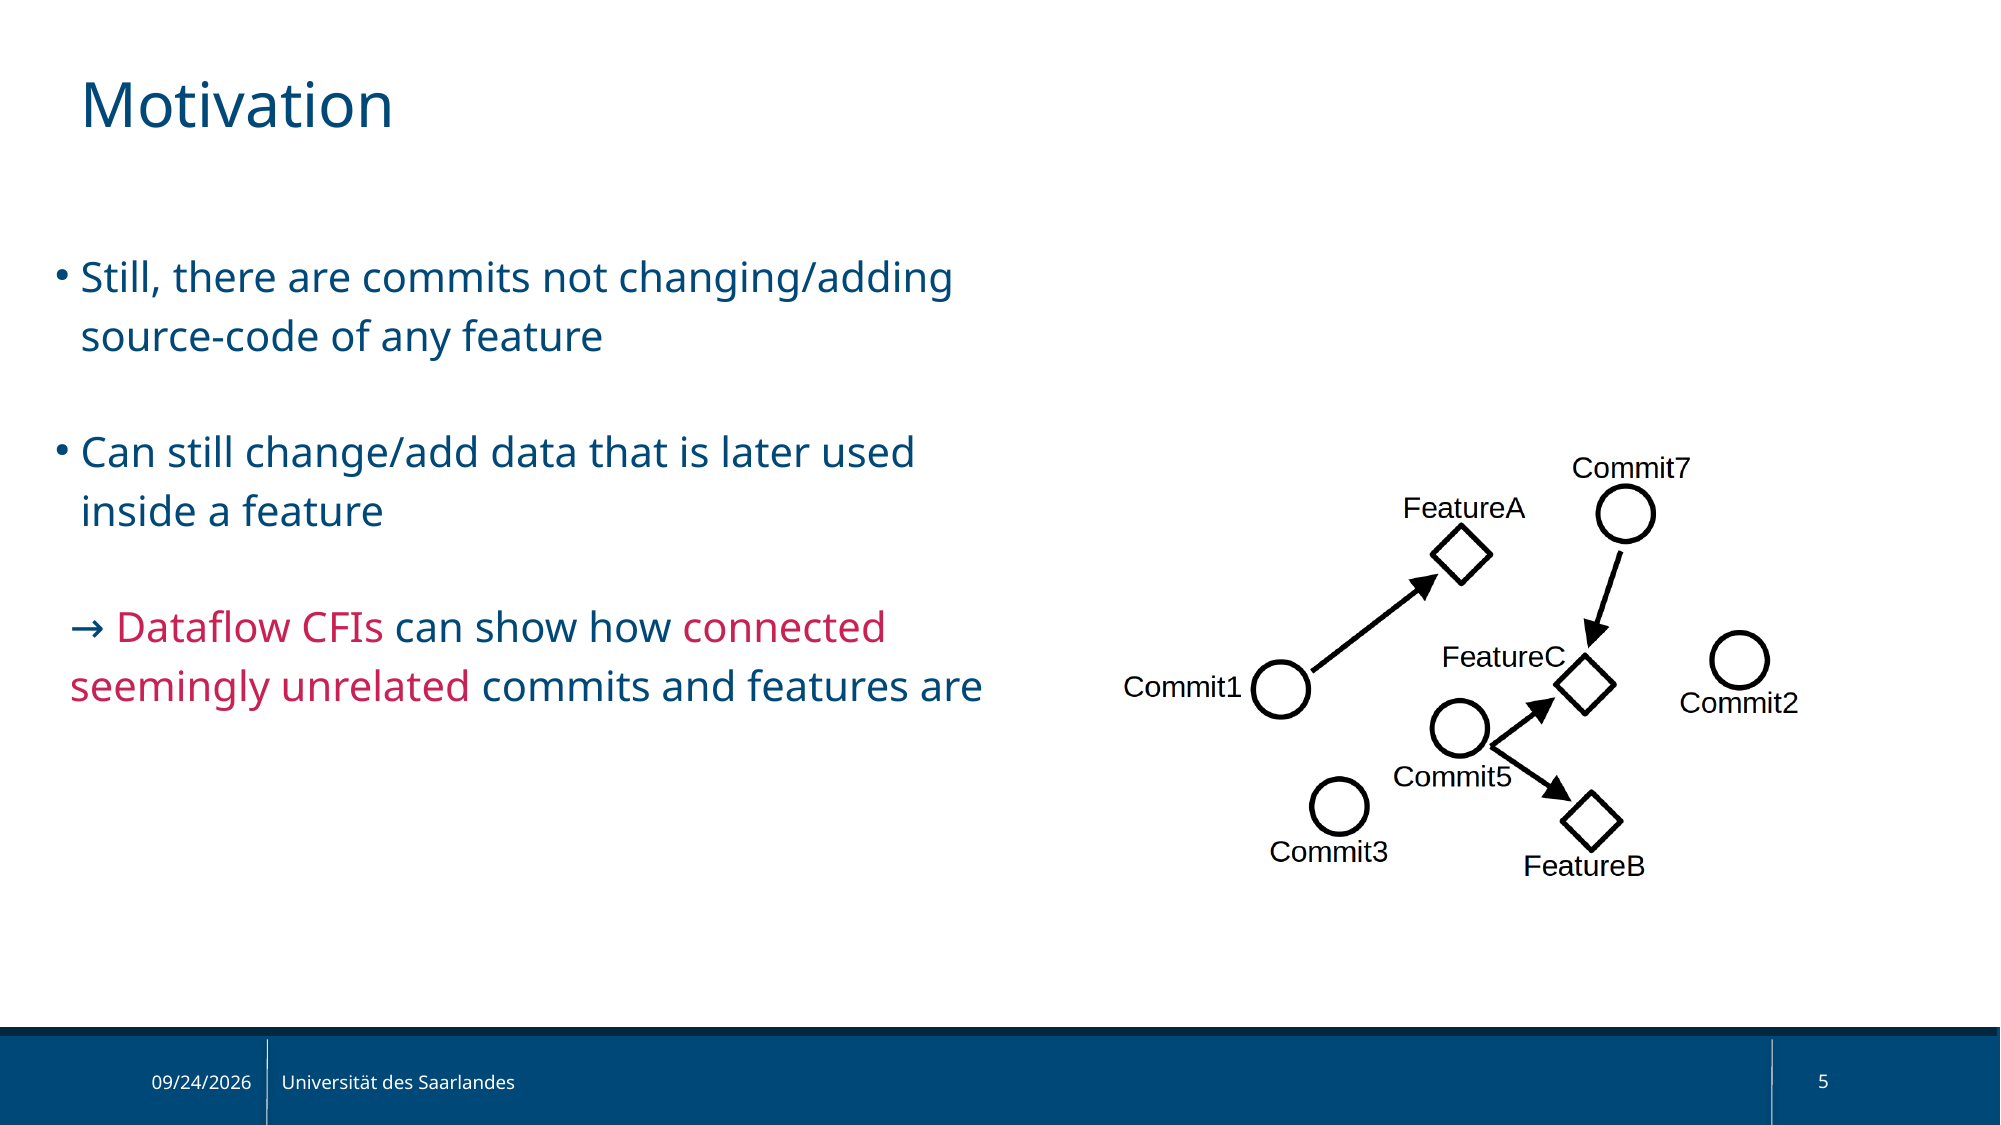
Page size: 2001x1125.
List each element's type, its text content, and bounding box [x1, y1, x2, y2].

footer Universität des Saarlandes [266, 1052, 1741, 1113]
picture [1122, 450, 1802, 886]
list Still, there are commits not changing/adding source-code of any feature Can still change/add data that is later used inside a feature → Dataflow CFIs can show how connected seemingly unrelated commits and features are [55, 243, 1182, 1040]
list Motivation [65, 57, 1520, 170]
slide_number <number> [1803, 1052, 2000, 1113]
slide_number 09/22/2023 [65, 1053, 266, 1113]
